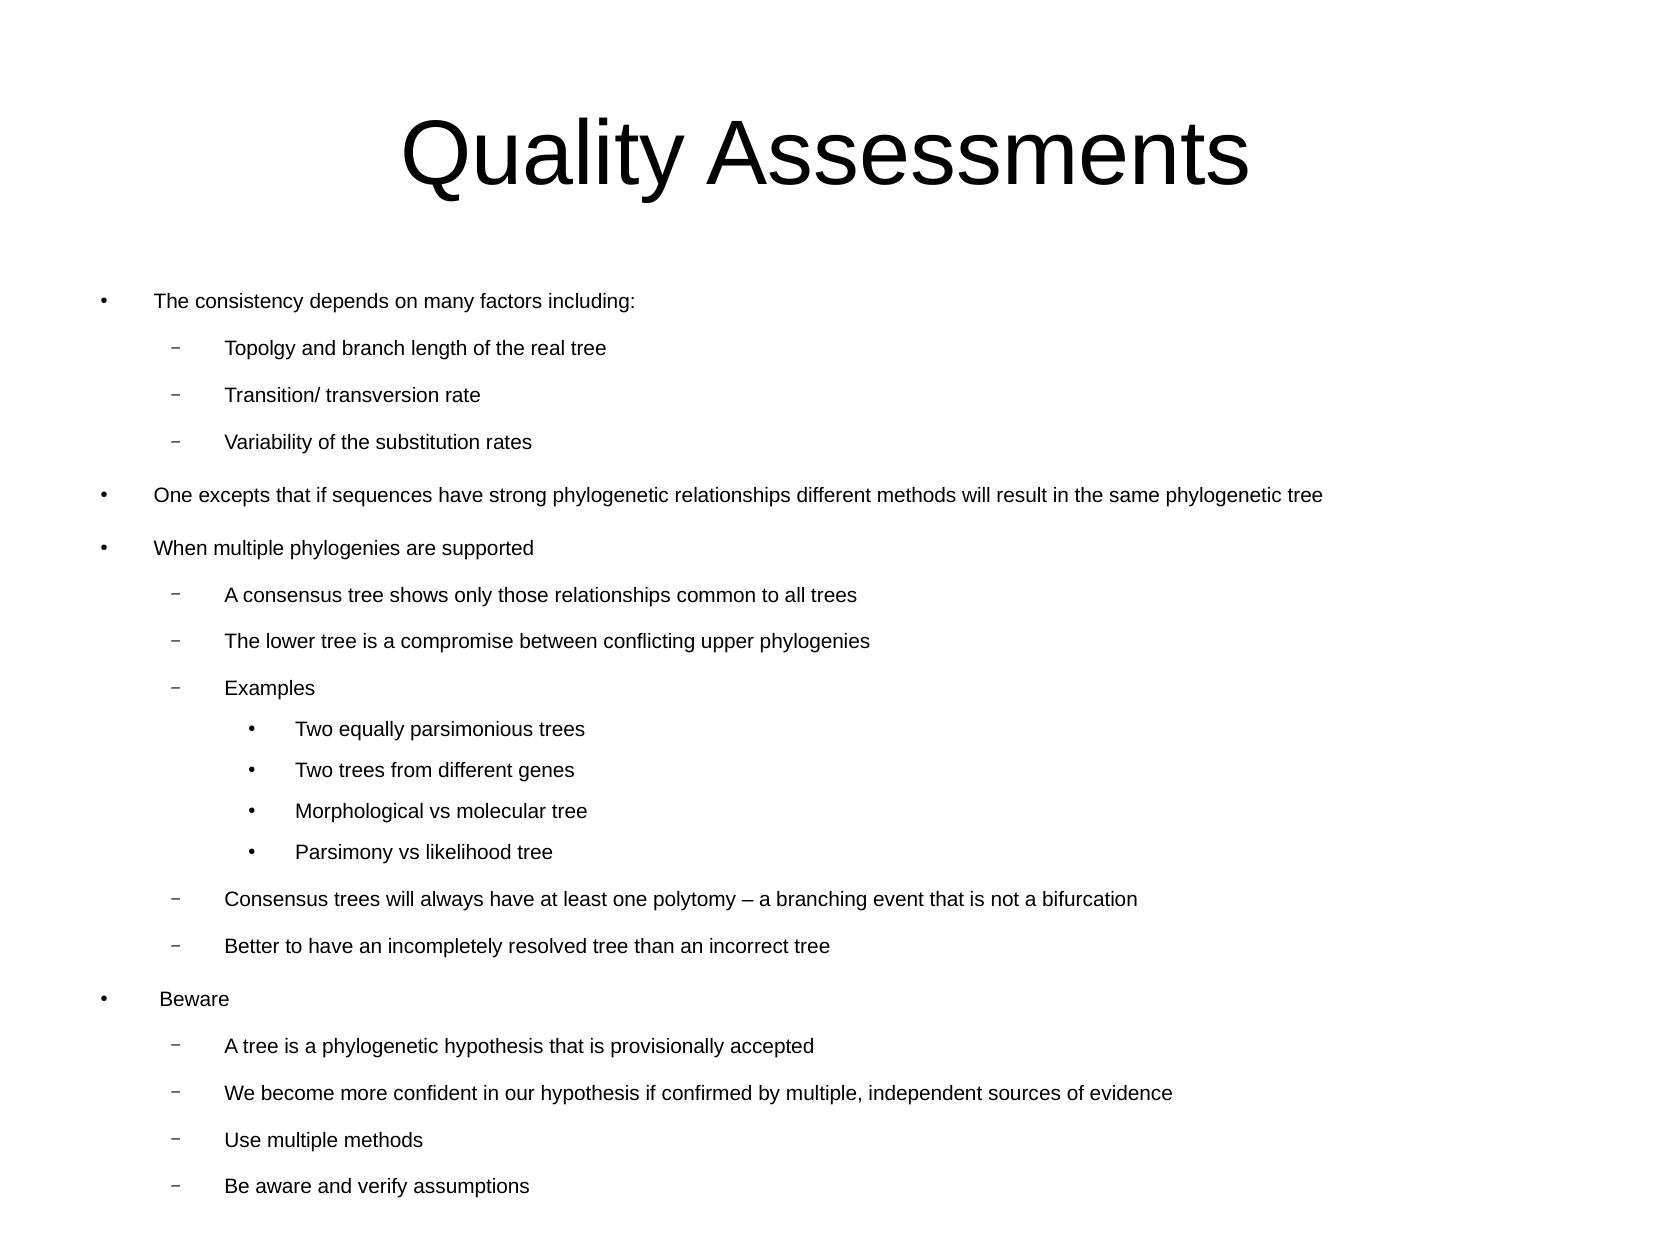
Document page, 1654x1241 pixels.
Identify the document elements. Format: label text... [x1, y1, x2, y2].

title Quality Assessments [82, 49, 1571, 257]
list The consistency depends on many factors including: Topolgy and branch length of the real tree Transition/ transversion rate Variability of the substitution rates One excepts that if sequences have strong phylogenetic relationships different methods will result in the same phylogenetic tree When multiple phylogenies are supported A consensus tree shows only those relationships common to all trees The lower tree is a compromise between conflicting upper phylogenies Examples Two equally parsimonious trees Two trees from different genes Morphological vs molecular tree Parsimony vs likelihood tree Consensus trees will always have at least one polytomy – a branching event that is not a bifurcation Better to have an incompletely resolved tree than an incorrect tree Beware A tree is a phylogenetic hypothesis that is provisionally accepted We become more confident in our hypothesis if confirmed by multiple, independent sources of evidence Use multiple methods Be aware and verify assumptions [82, 290, 1571, 1217]
